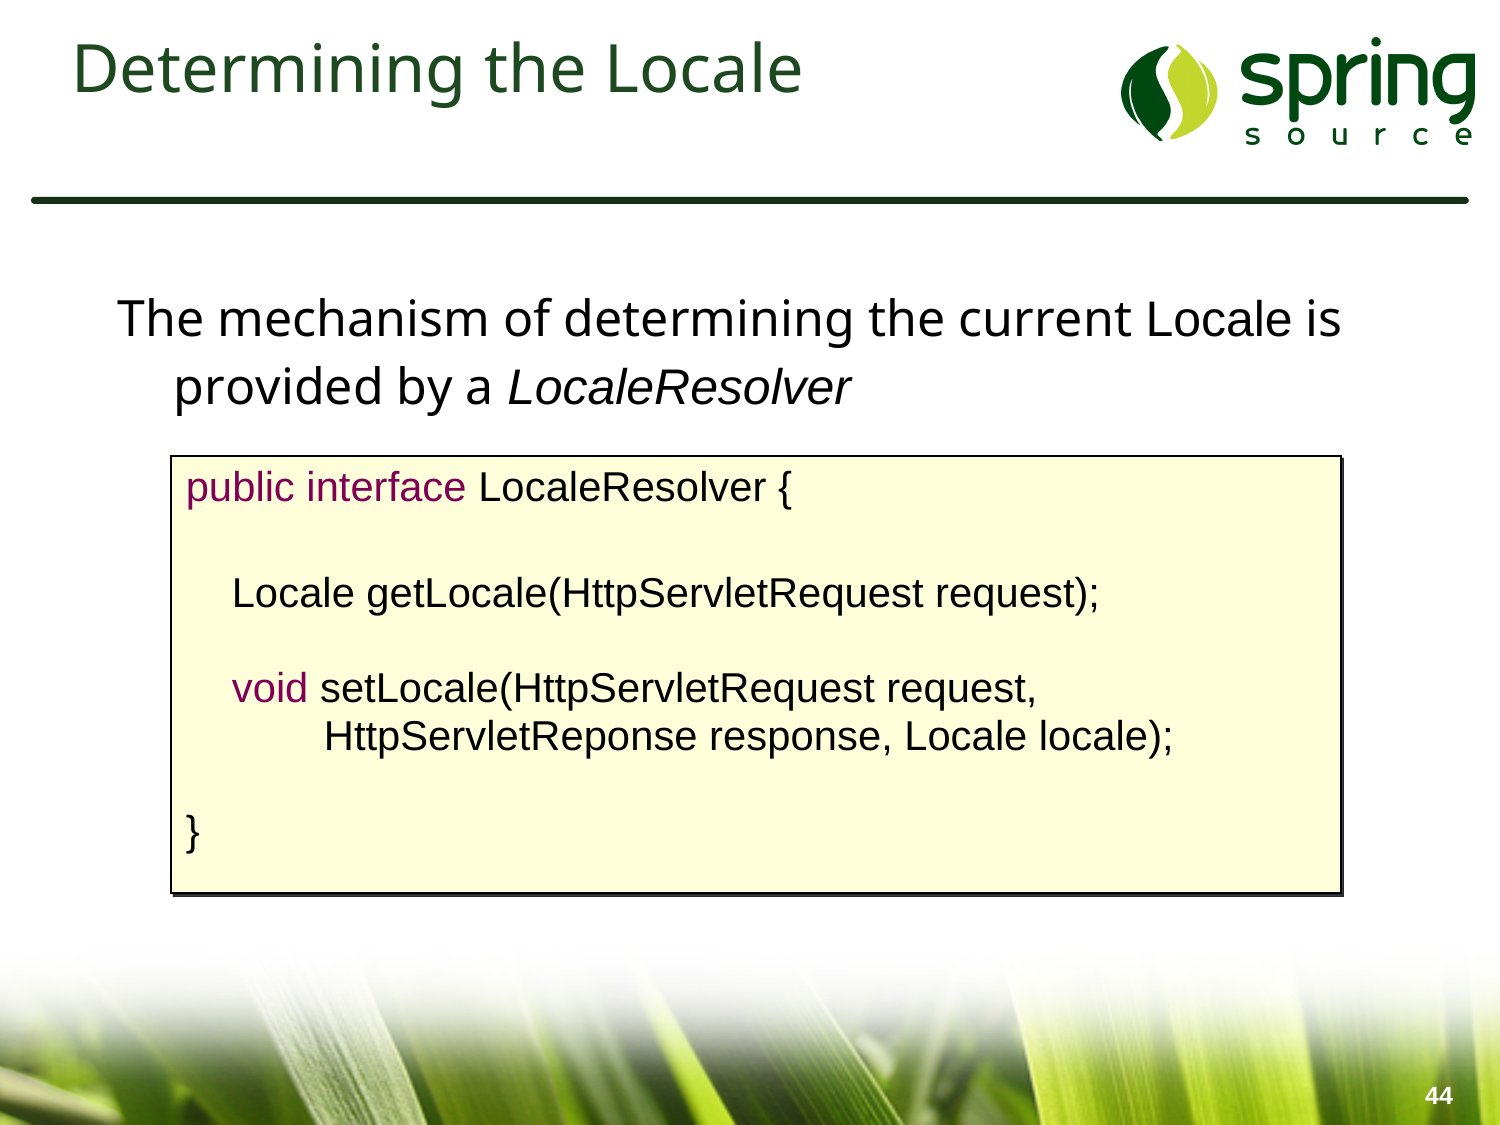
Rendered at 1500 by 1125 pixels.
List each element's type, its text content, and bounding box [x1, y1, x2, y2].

text_box public interface LocaleResolver { Locale getLocale(HttpServletRequest request); void setLocale(HttpServletRequest request, HttpServletReponse response, Locale locale); } [171, 456, 1341, 894]
title Determining the Locale [56, 13, 1089, 177]
picture [0, 944, 1500, 1125]
picture [1121, 37, 1475, 145]
list The mechanism of determining the current Locale is provided by a LocaleResolver [103, 275, 1394, 938]
